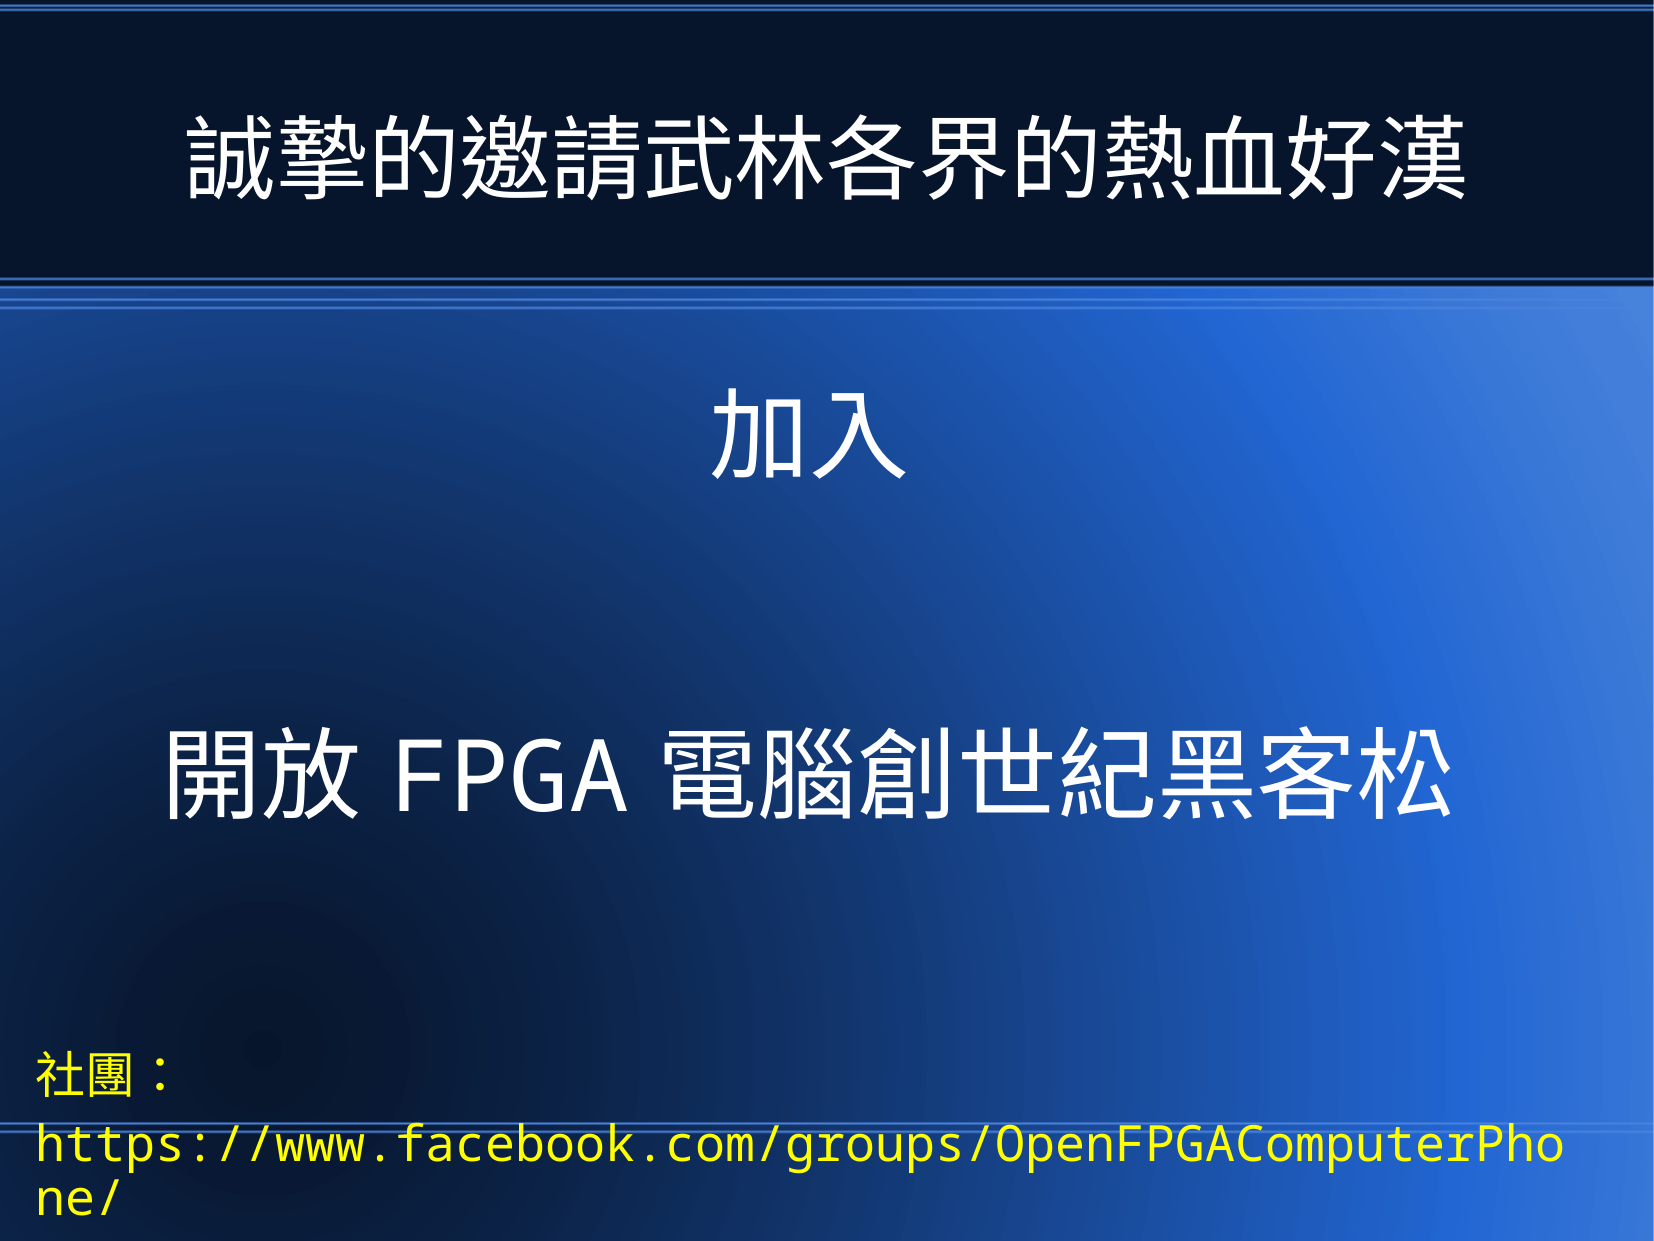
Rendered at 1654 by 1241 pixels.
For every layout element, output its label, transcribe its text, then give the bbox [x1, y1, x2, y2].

title 誠摯的邀請武林各界的熱血好漢 [82, 49, 1571, 257]
picture [0, 0, 1654, 1241]
list 加入 開放FPGA電腦創世紀黑客松 社團：https://www.facebook.com/groups/OpenFPGAComputerPhone/ 活動：https://www.facebook.com/events/246351135551434/ [35, 355, 1583, 1103]
